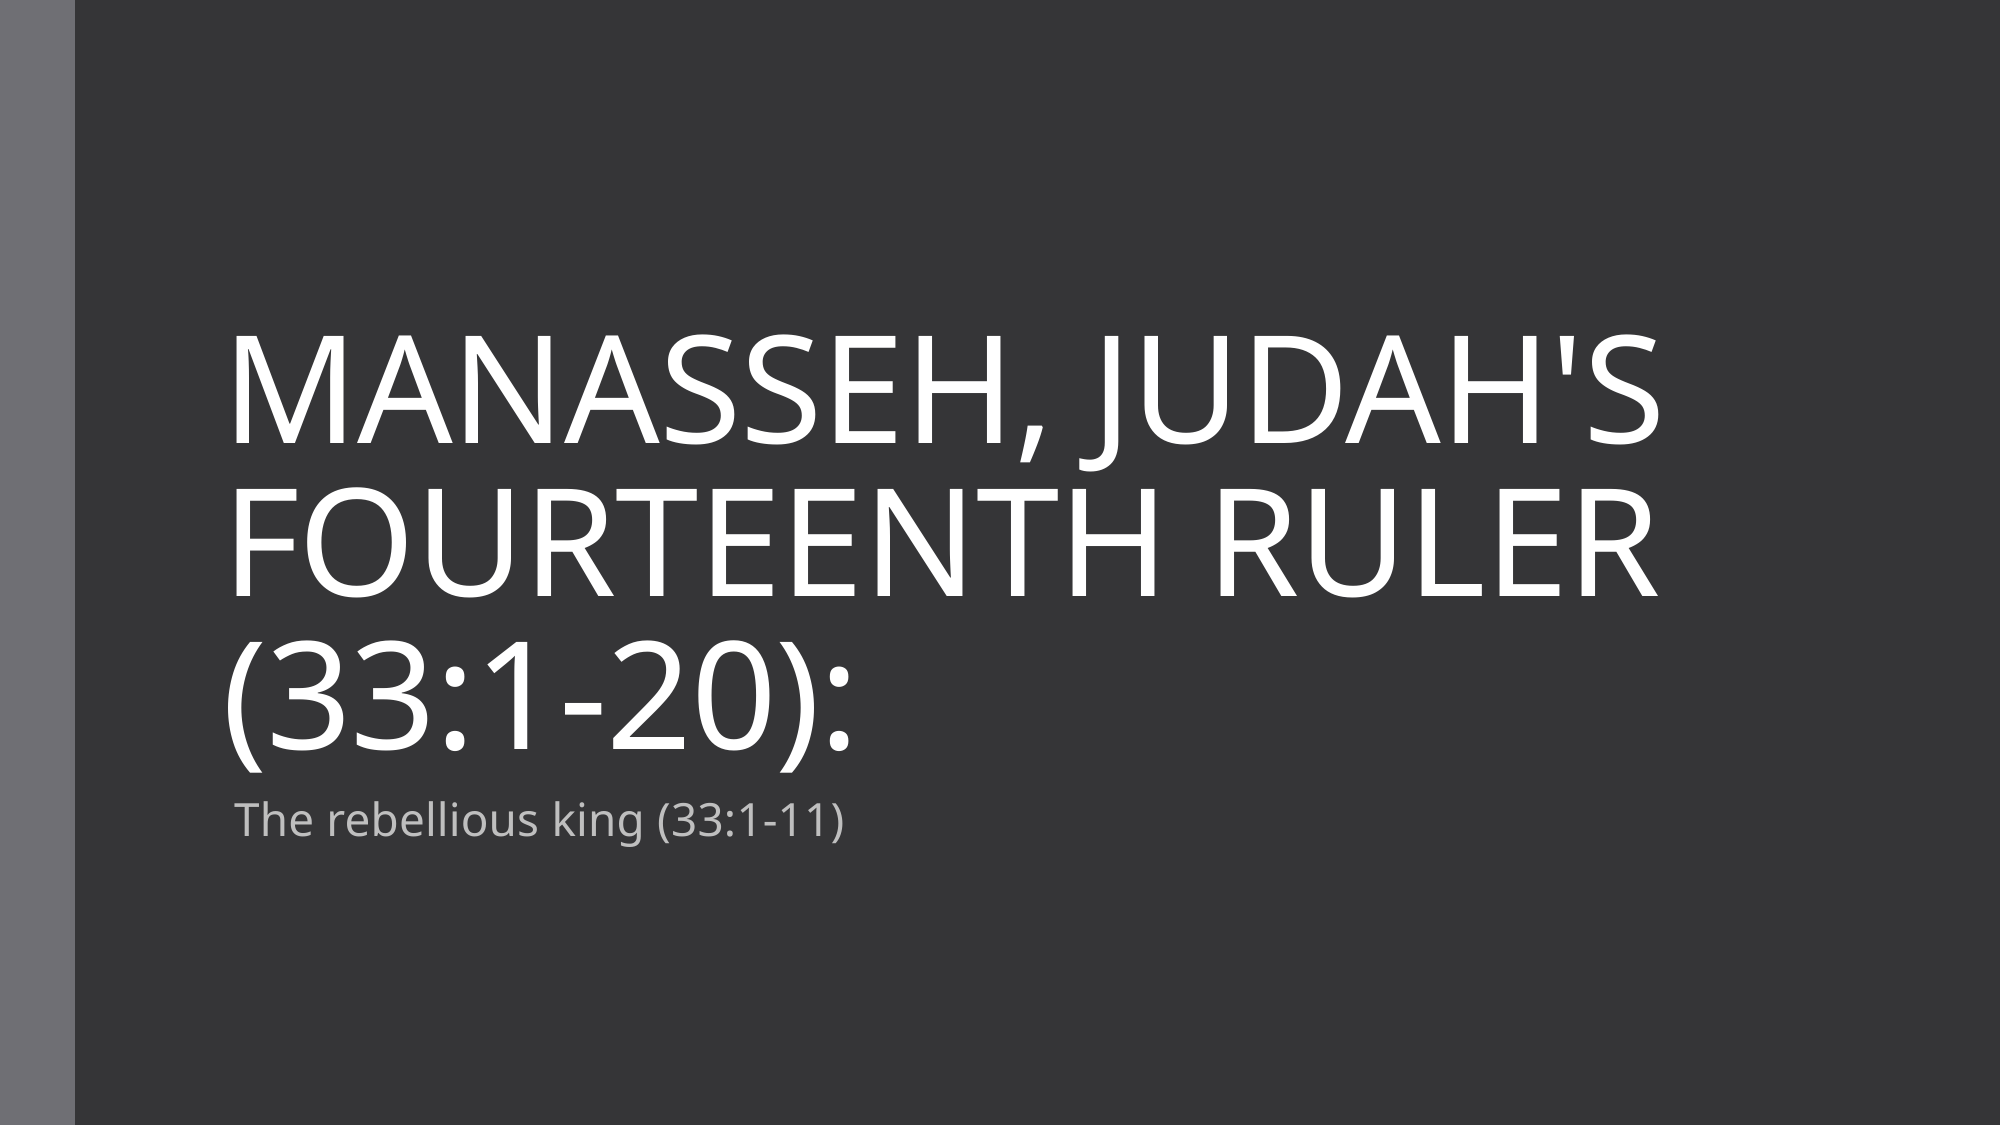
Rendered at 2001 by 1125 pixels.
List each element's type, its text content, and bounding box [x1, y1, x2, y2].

subtitle The rebellious king (33:1-11) [206, 787, 1752, 1066]
title MANASSEH, JUDAH'S FOURTEENTH RULER (33:1-20): [206, 124, 1752, 787]
